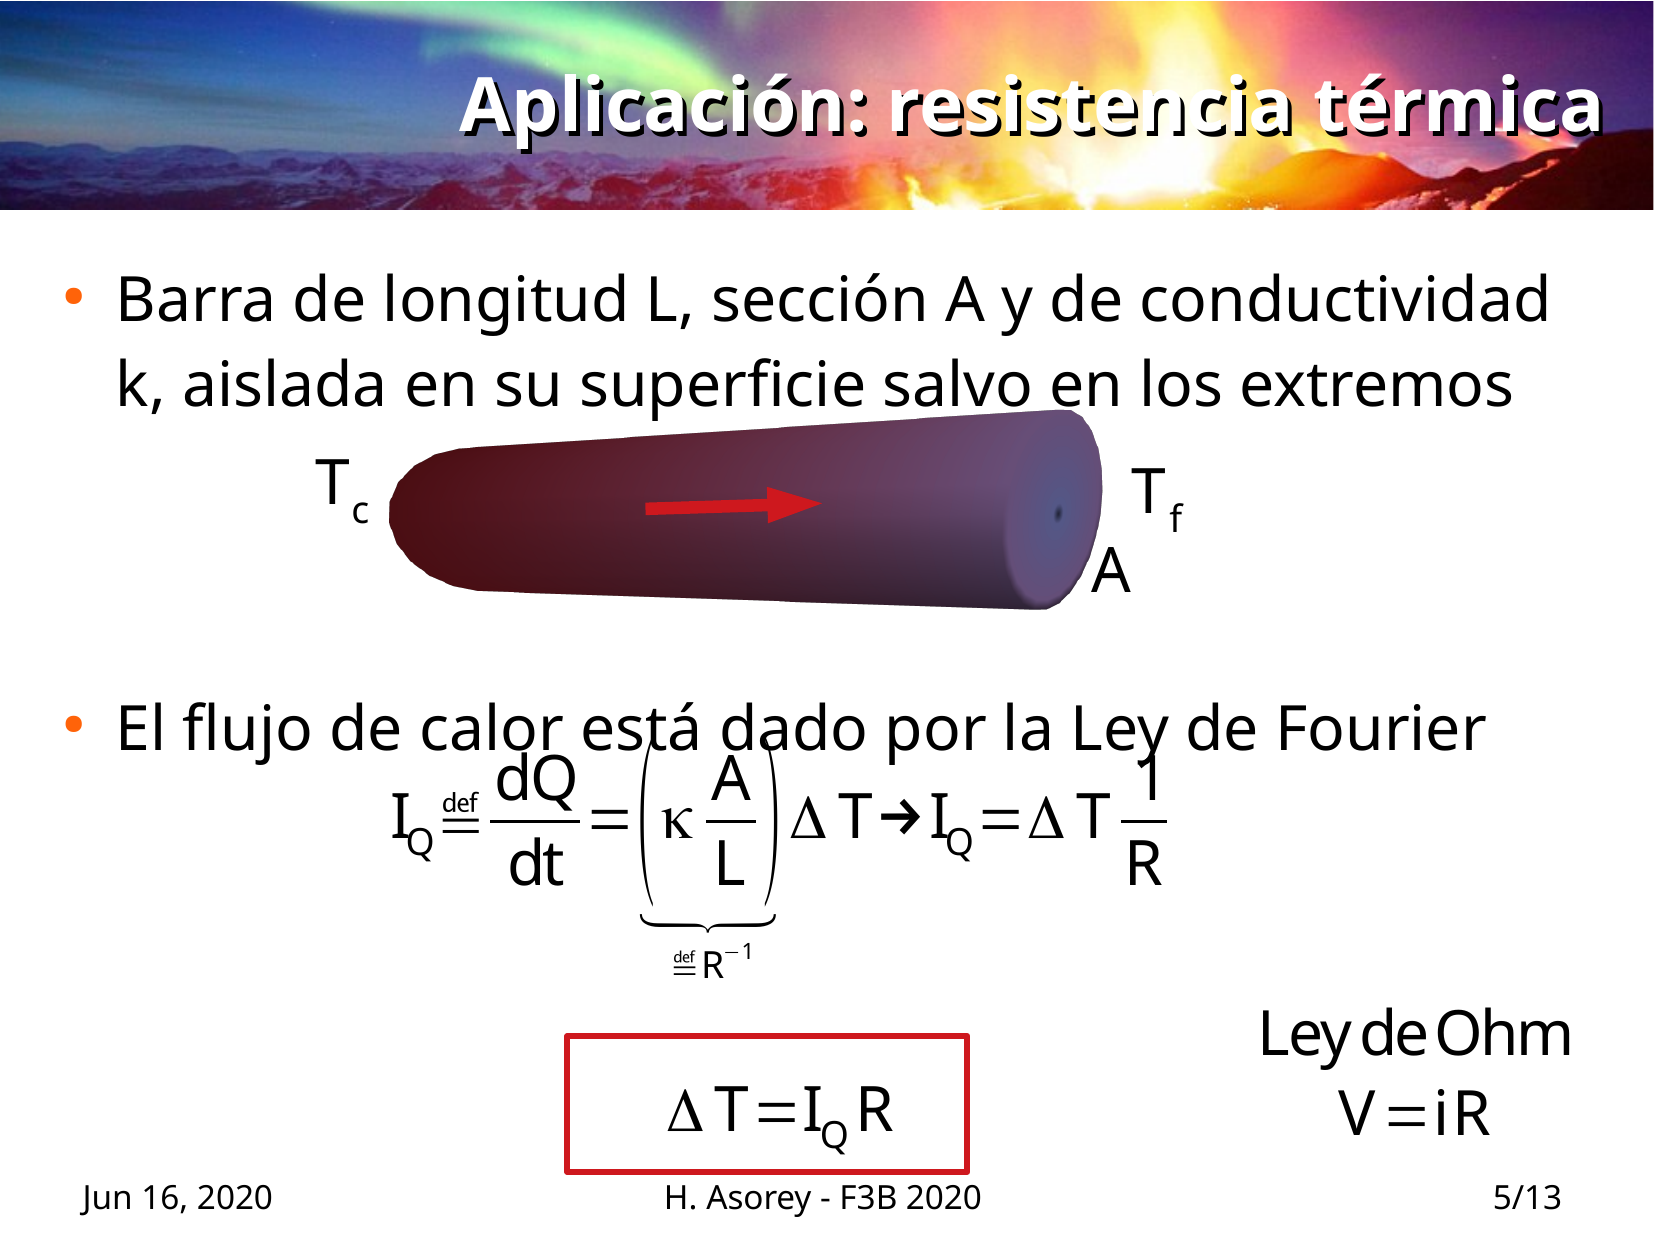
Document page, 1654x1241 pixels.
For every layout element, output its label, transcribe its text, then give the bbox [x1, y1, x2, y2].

chart [307, 444, 376, 533]
chart [1081, 454, 1189, 609]
chart [383, 731, 1177, 1158]
picture [0, 1, 1654, 210]
chart [570, 1039, 964, 1158]
chart [1250, 995, 1577, 1151]
title Aplicación: resistencia térmica [45, 15, 1606, 191]
list Barra de longitud L, sección A y de conductividad k, aislada en su superficie salvo en los extremos El flujo de calor está dado por la Ley de Fourier [45, 255, 1606, 1156]
